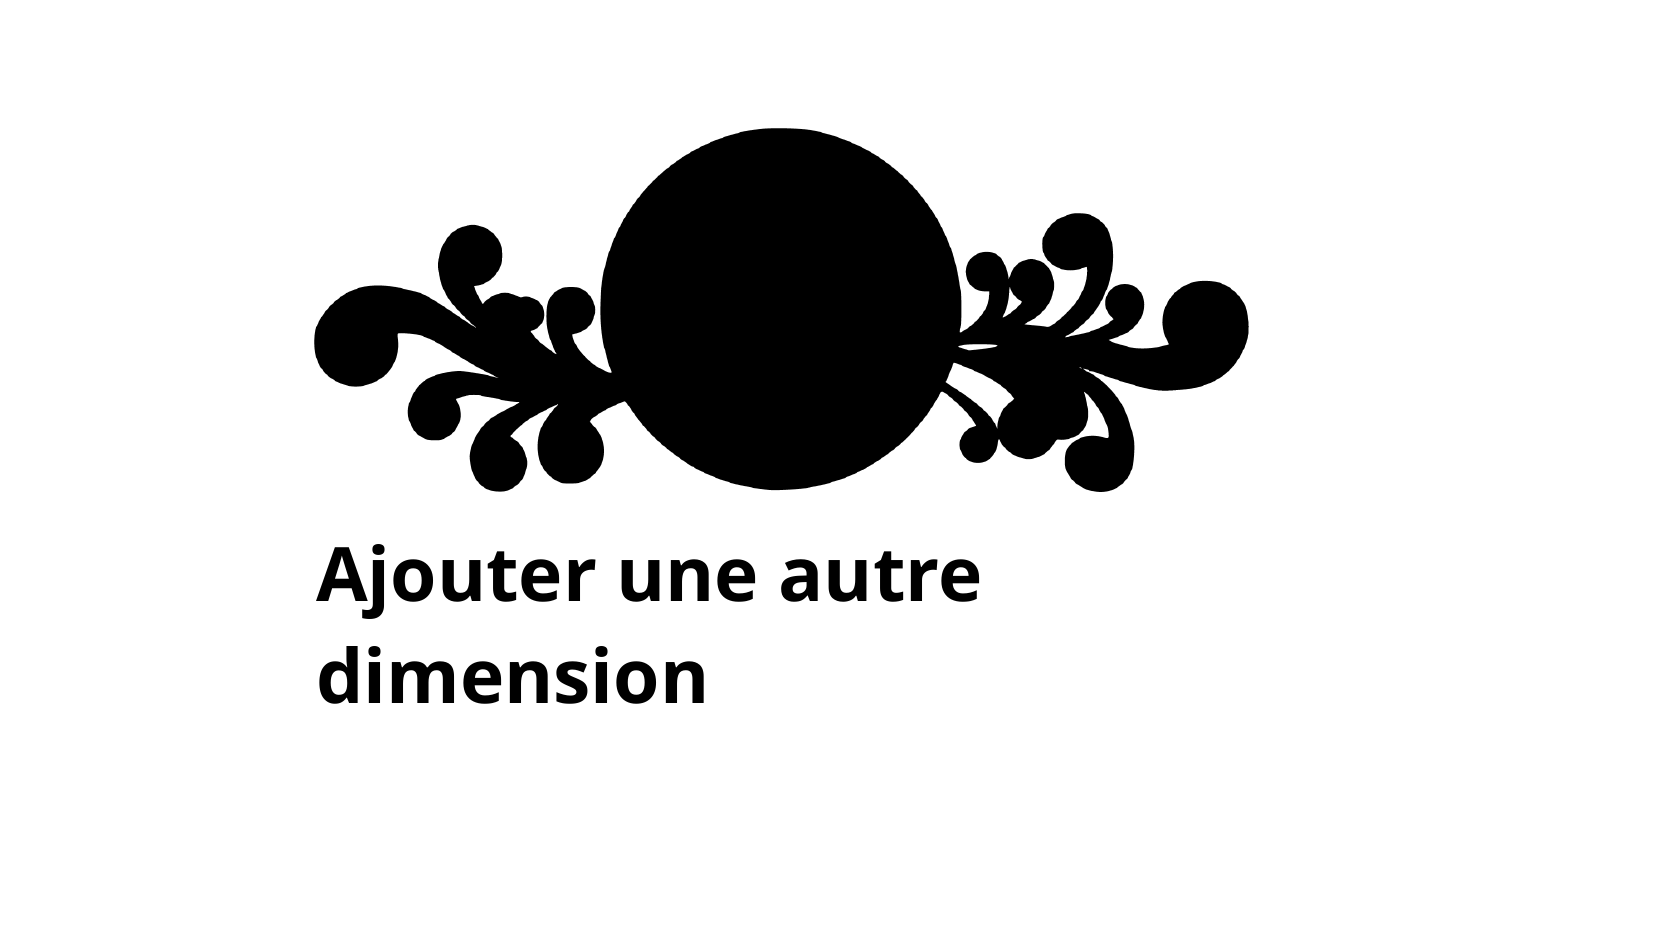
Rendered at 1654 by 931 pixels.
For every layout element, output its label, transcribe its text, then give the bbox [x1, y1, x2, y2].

picture [307, 123, 1258, 502]
text_box Ajouter une autre dimension [301, 513, 1335, 612]
